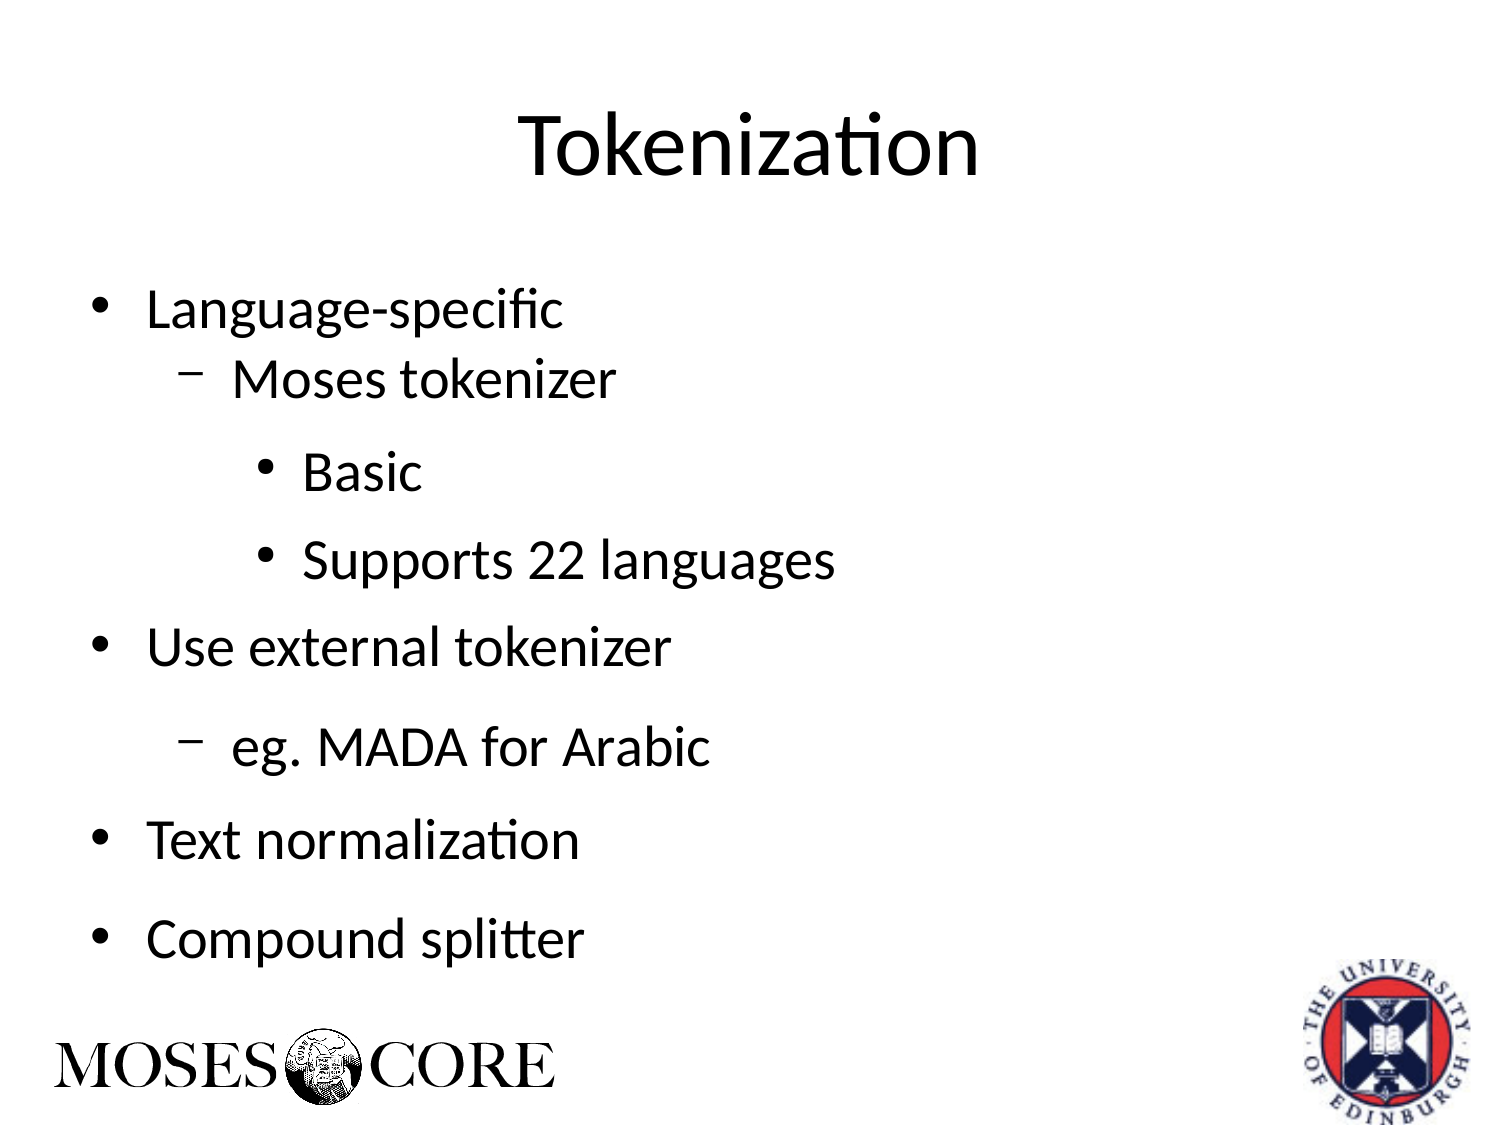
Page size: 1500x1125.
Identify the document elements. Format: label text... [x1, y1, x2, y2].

title Tokenization [75, 45, 1426, 233]
picture [53, 1025, 555, 1108]
picture [1303, 959, 1475, 1125]
list Language-specific Moses tokenizer Basic Supports 22 languages Use external tokenizer eg. MADA for Arabic Text normalization Compound splitter [75, 262, 1426, 1005]
